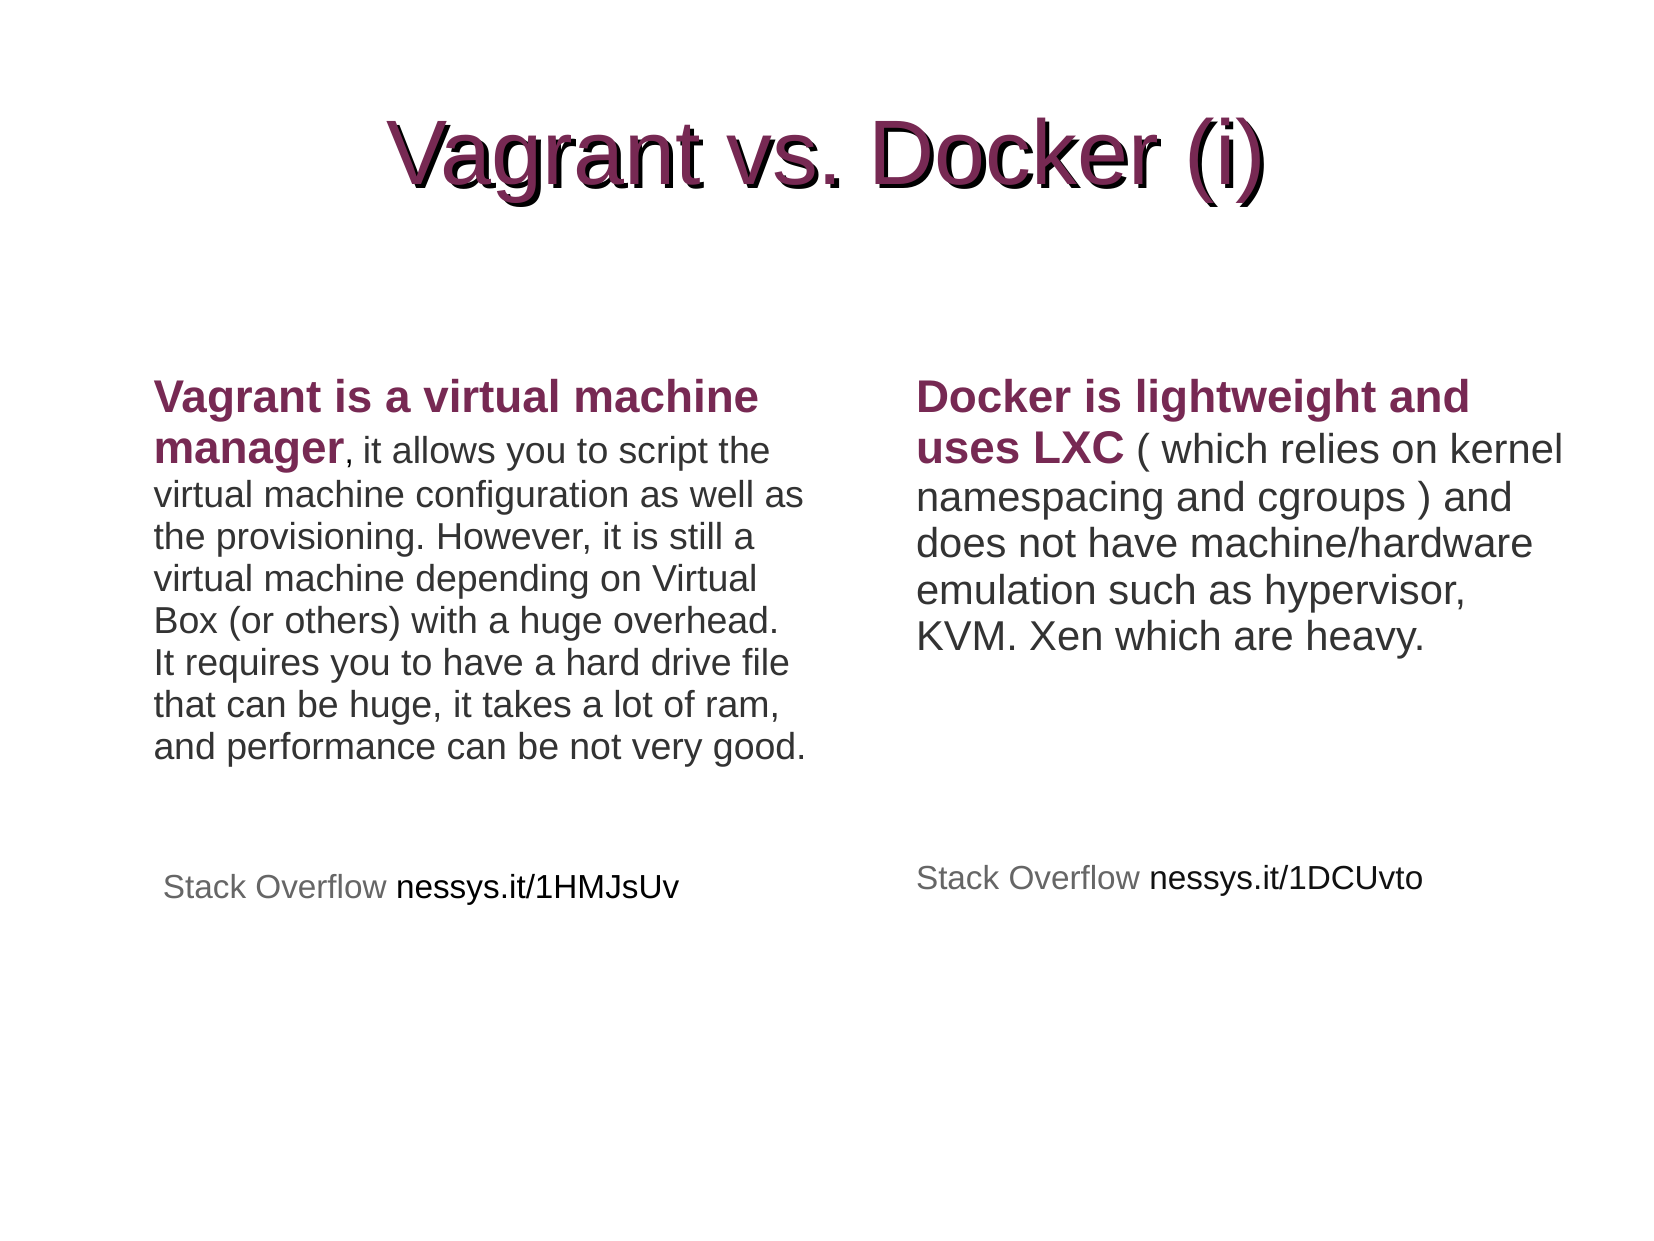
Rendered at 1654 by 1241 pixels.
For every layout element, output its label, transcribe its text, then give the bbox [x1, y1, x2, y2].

list Docker is lightweight and uses LXC ( which relies on kernel namespacing and cgroups ) and does not have machine/hardware emulation such as hypervisor, KVM. Xen which are heavy. Stack Overflow nessys.it/1DCUvto [845, 290, 1572, 1010]
title Vagrant vs. Docker (i) [82, 49, 1571, 257]
list Vagrant is a virtual machine manager, it allows you to script the virtual machine configuration as well as the provisioning. However, it is still a virtual machine depending on Virtual Box (or others) with a huge overhead. It requires you to have a hard drive file that can be huge, it takes a lot of ram, and performance can be not very good. Stack Overflow nessys.it/1HMJsUv [82, 290, 809, 1010]
